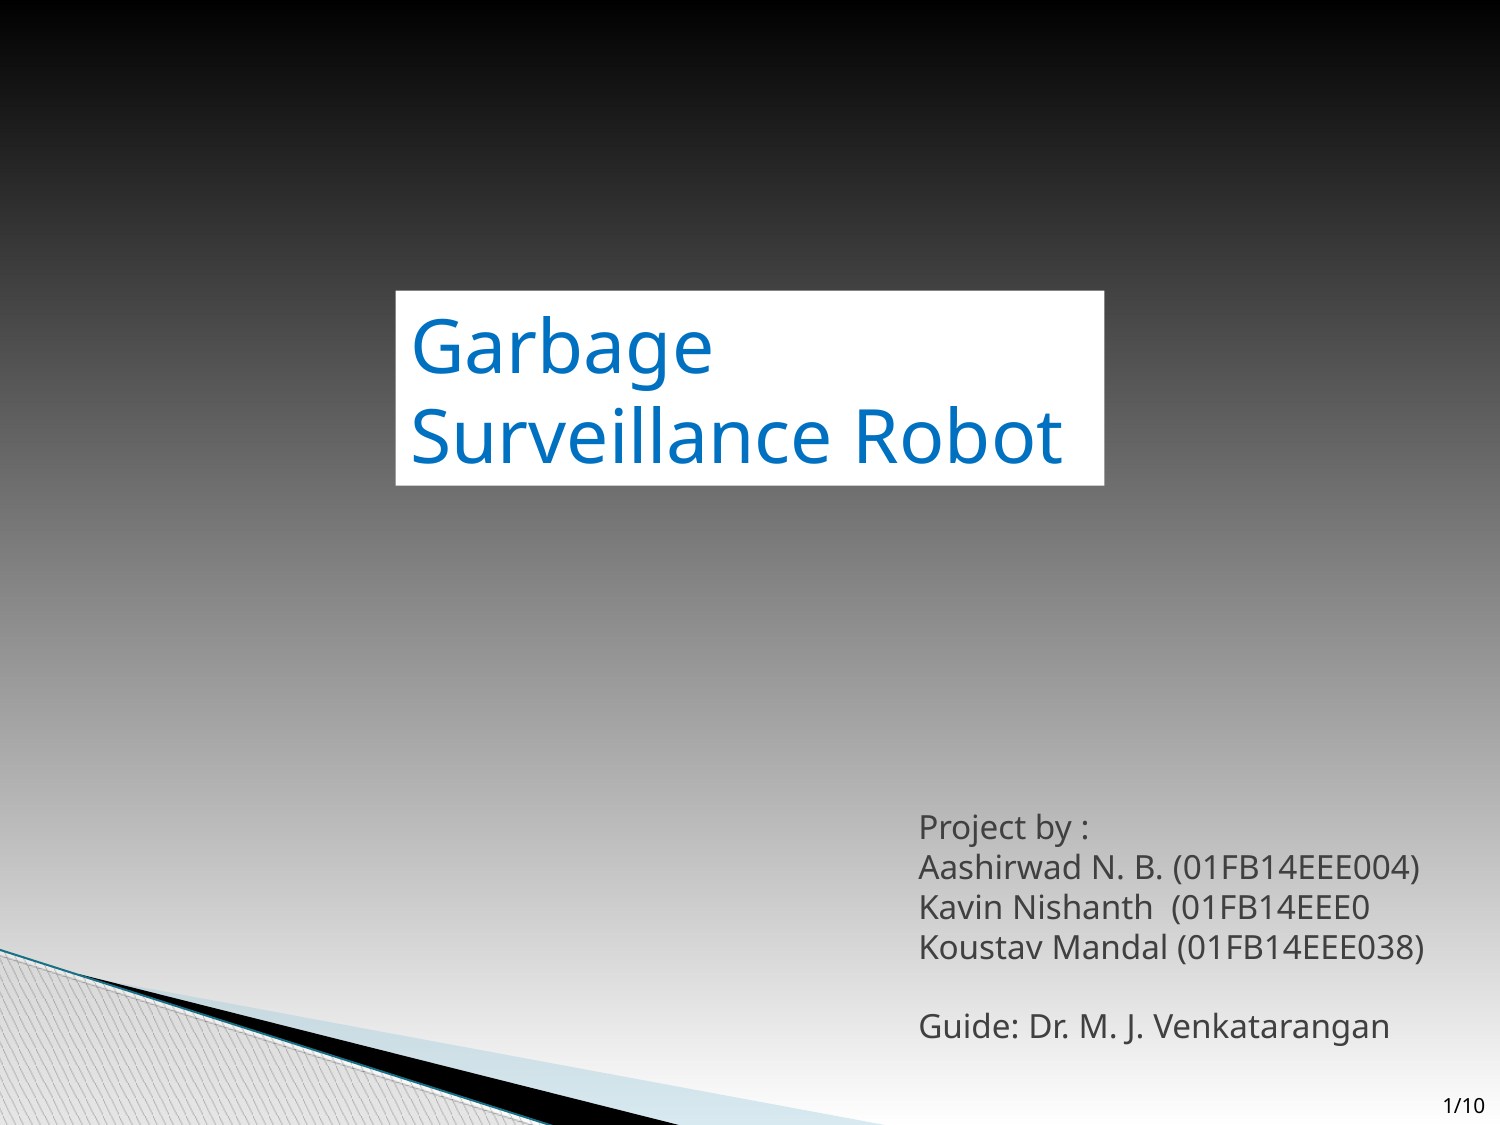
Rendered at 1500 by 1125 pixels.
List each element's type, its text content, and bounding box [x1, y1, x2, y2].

text_box Project by : Aashirwad N. B. (01FB14EEE004) Kavin Nishanth (01FB14EEE0 Koustav Mandal (01FB14EEE038) Guide: Dr. M. J. Venkatarangan [903, 798, 1471, 1054]
text_box Garbage Surveillance Robot [395, 290, 1105, 486]
footer 1/10 [1114, 1065, 1500, 1125]
